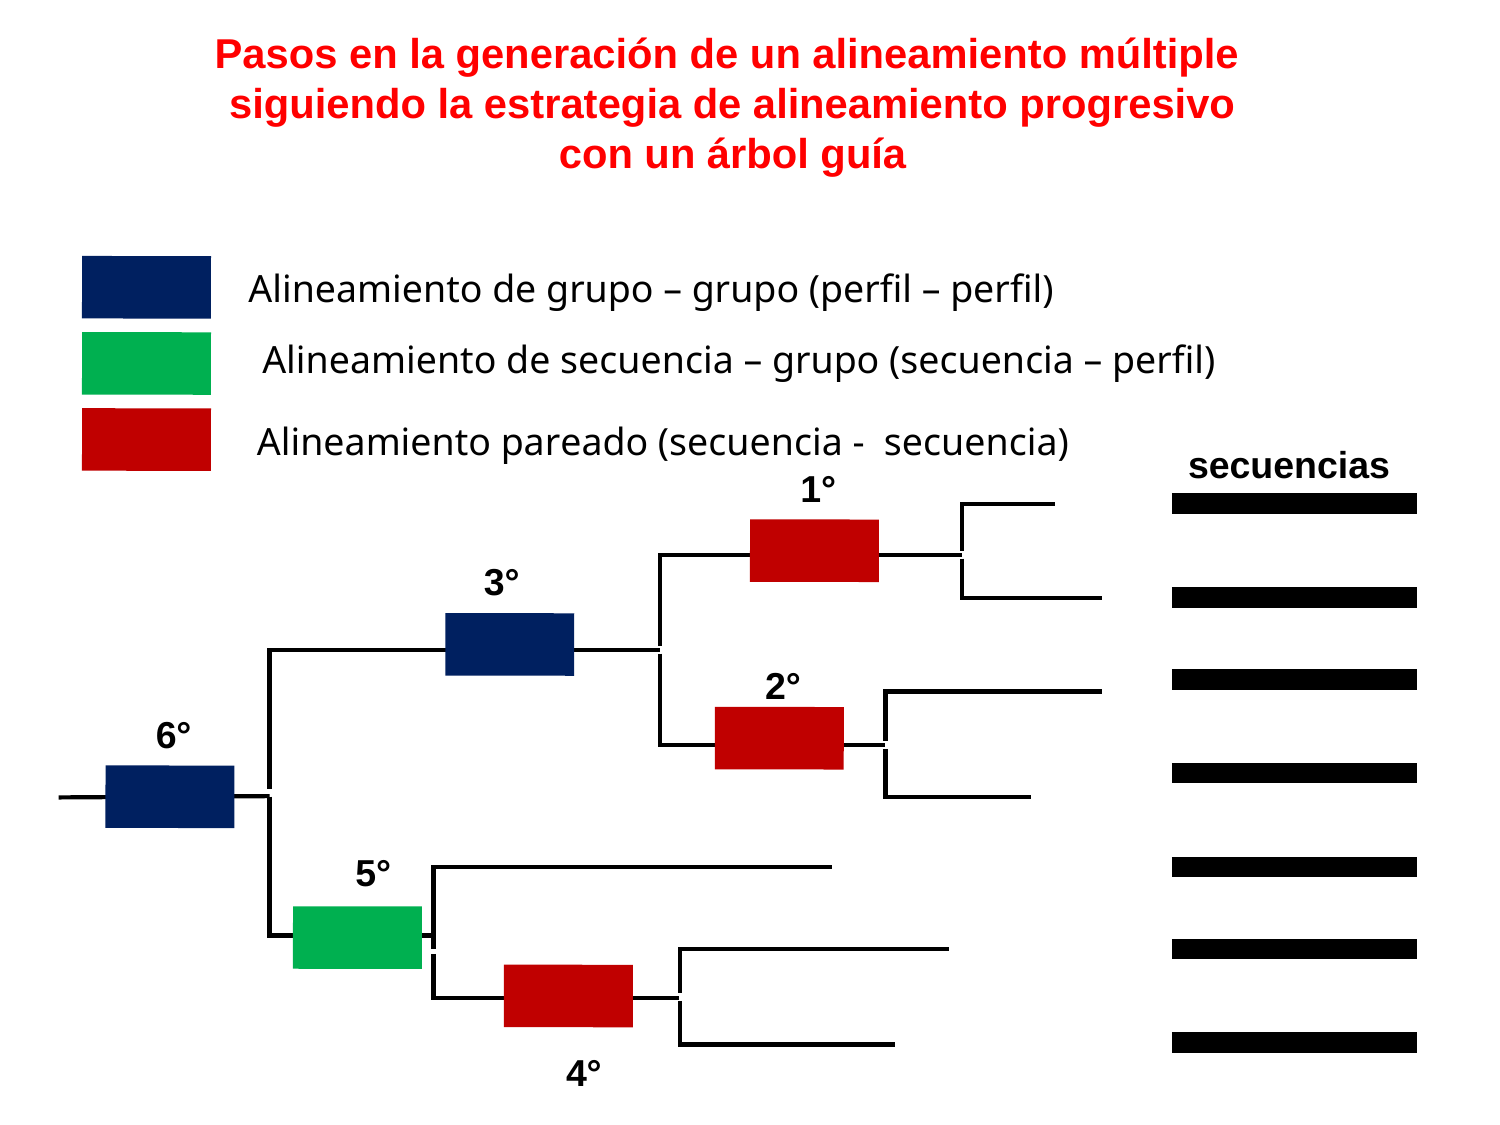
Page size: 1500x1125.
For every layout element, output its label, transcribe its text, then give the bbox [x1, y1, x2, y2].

text_box 1° [785, 456, 852, 518]
text_box secuencias [1173, 433, 1405, 494]
text_box 6° [141, 703, 207, 764]
text_box 5° [340, 841, 407, 903]
text_box Alineamiento pareado (secuencia - secuencia) [242, 410, 1085, 471]
text_box Pasos en la generación de un alineamiento múltiple siguiendo la estrategia de alineamiento progresivo con un árbol guía [46, 19, 1418, 185]
text_box 3° [469, 550, 535, 612]
text_box Alineamiento de grupo – grupo (perfil – perfil) [233, 257, 1070, 319]
text_box Alineamiento de secuencia – grupo (secuencia – perfil) [247, 328, 1232, 389]
text_box 4° [551, 1040, 617, 1102]
text_box 2° [750, 654, 816, 715]
